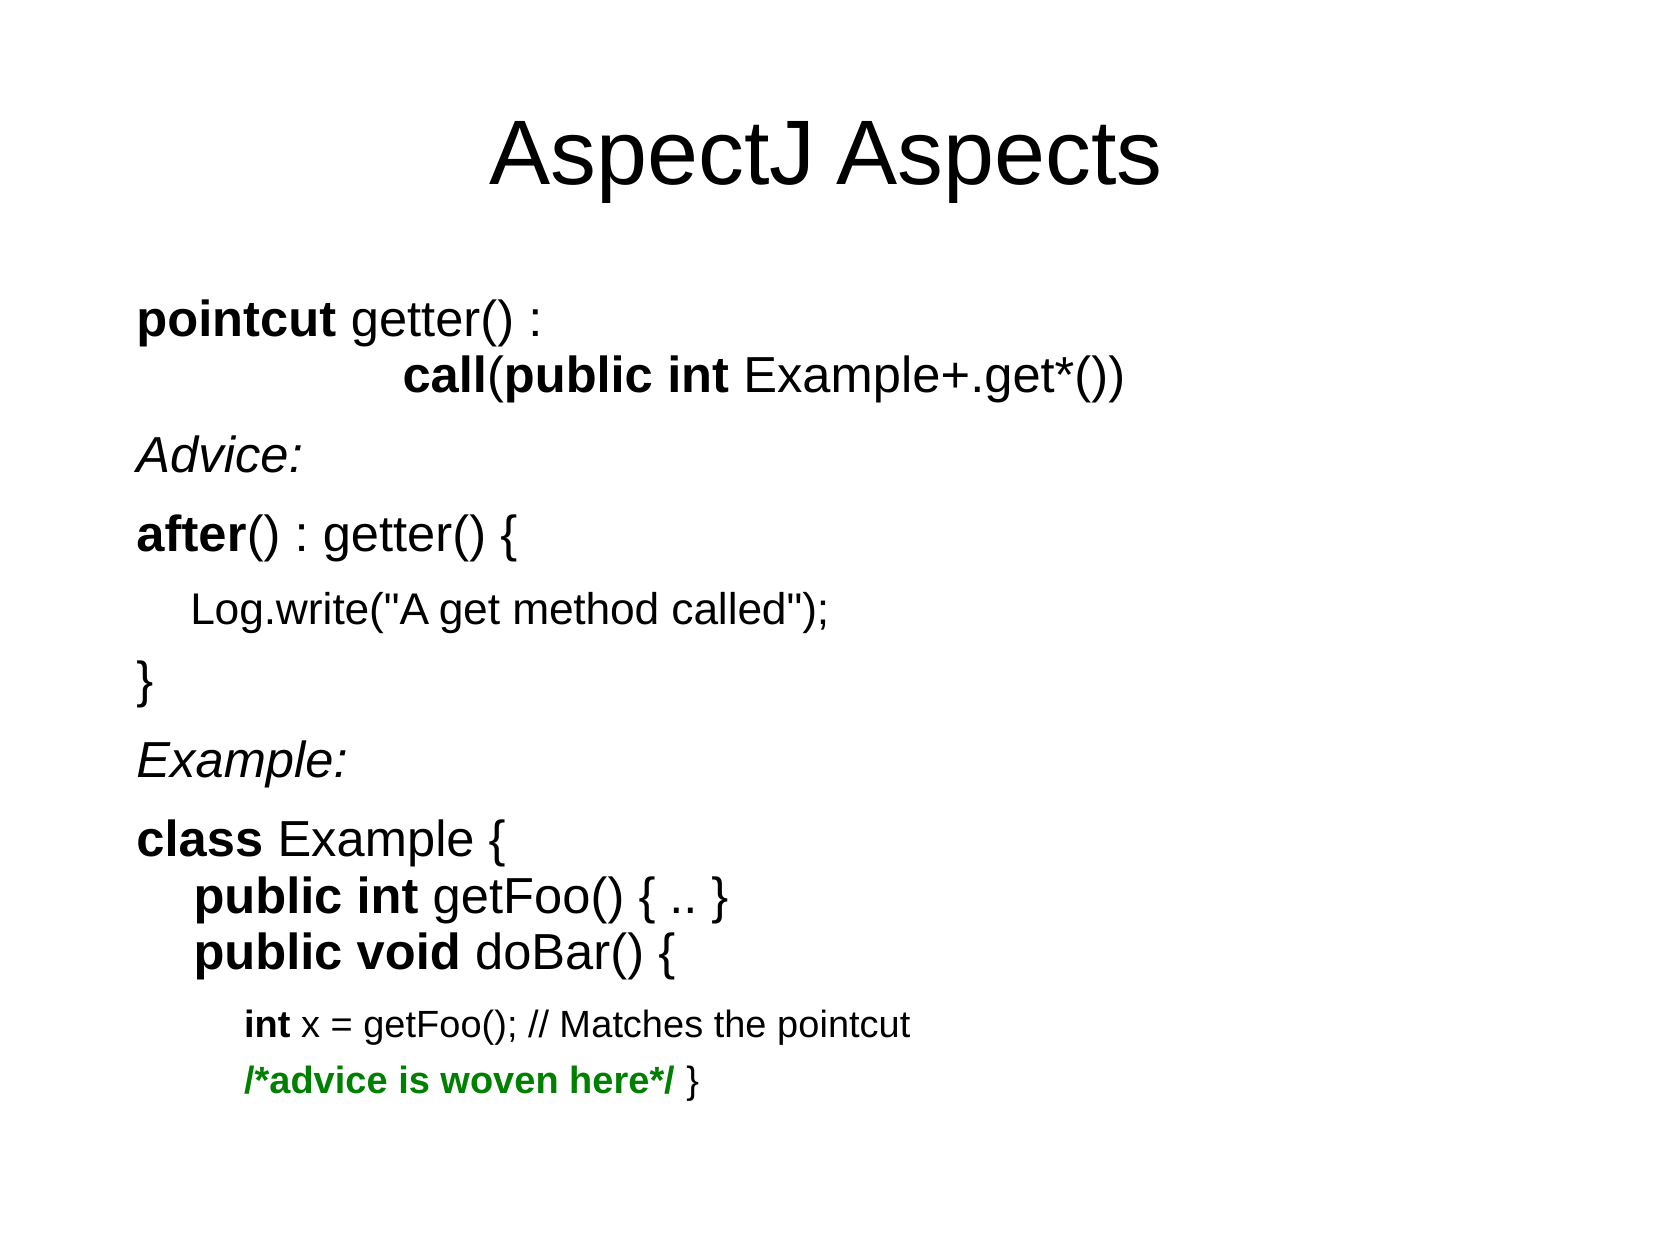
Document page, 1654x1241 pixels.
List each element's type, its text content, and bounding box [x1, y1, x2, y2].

list pointcut getter() : call(public int Example+.get*()) Advice: after() : getter() { Log.write("A get method called"); } Example: class Example { public int getFoo() { .. } public void doBar() { int x = getFoo(); // Matches the pointcut /*advice is woven here*/ } [82, 290, 1571, 1109]
title AspectJ Aspects [82, 56, 1571, 250]
